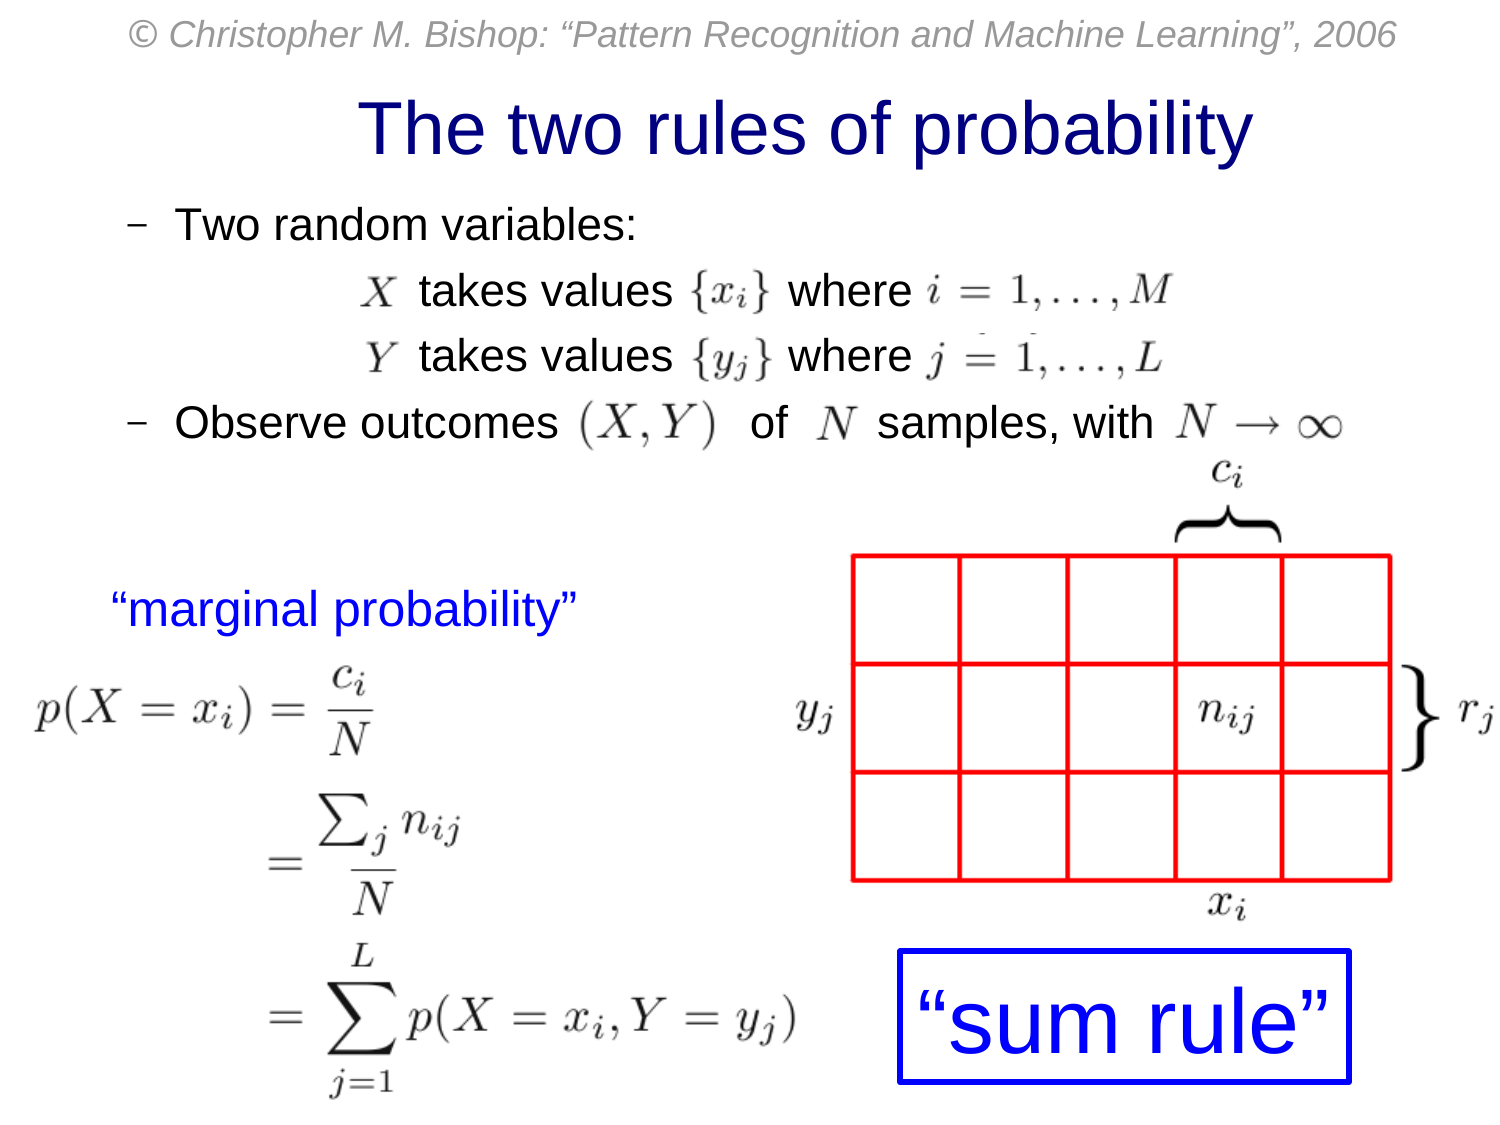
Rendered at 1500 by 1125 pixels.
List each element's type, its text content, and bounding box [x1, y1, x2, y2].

text_box © Christopher M. Bishop: “Pattern Recognition and Machine Learning”, 2006 [112, 0, 1500, 90]
title The two rules of probability [149, 90, 1463, 179]
picture [317, 937, 803, 1103]
picture [810, 396, 865, 451]
picture [313, 786, 465, 923]
picture [690, 329, 772, 388]
text_box “sum rule” [900, 951, 1349, 1083]
picture [926, 267, 1174, 311]
picture [1166, 393, 1348, 454]
text_box “marginal probability” [96, 569, 593, 645]
picture [360, 267, 399, 313]
picture [924, 333, 1164, 384]
picture [265, 992, 312, 1037]
picture [32, 661, 380, 765]
picture [264, 838, 312, 883]
picture [684, 261, 772, 319]
list Two random variables: takes values where takes values where Observe outcomes of samples, with [37, 187, 1500, 1125]
picture [363, 337, 401, 377]
picture [578, 390, 719, 457]
picture [787, 455, 1500, 927]
